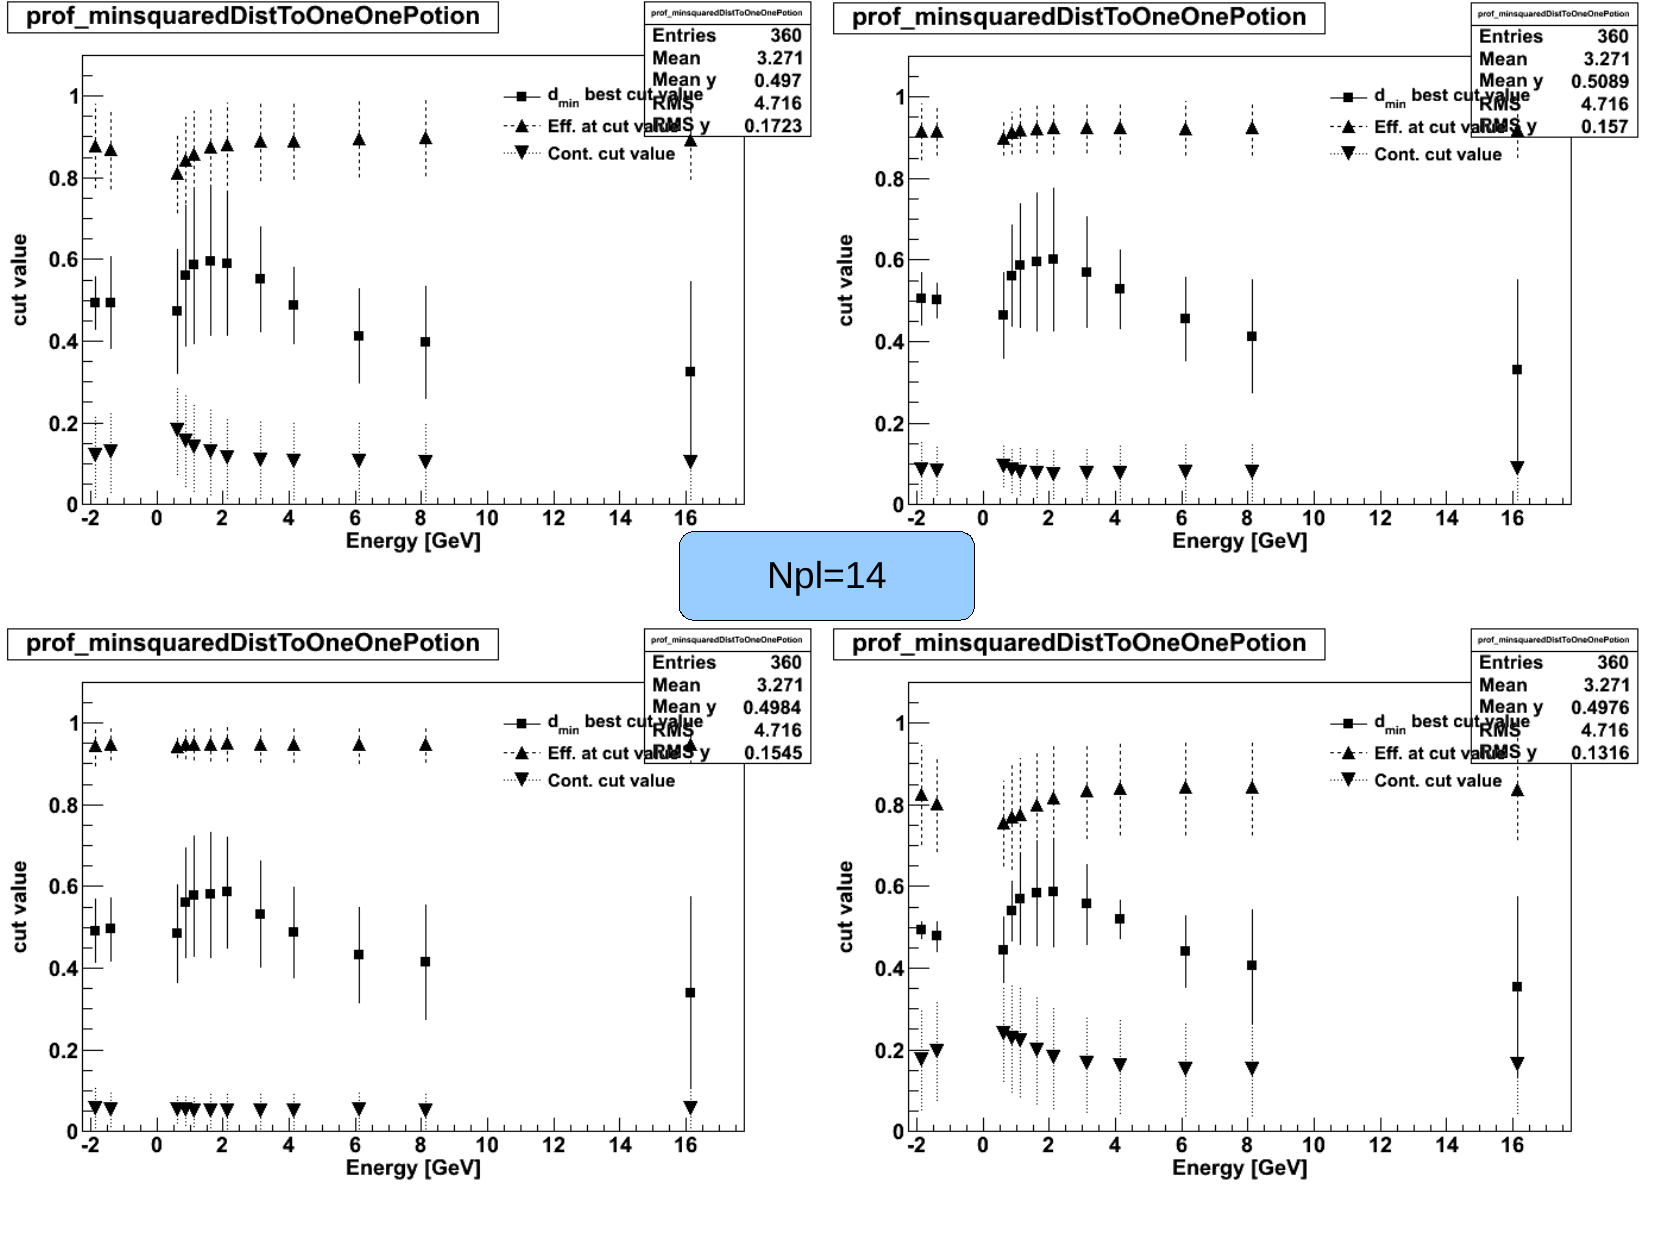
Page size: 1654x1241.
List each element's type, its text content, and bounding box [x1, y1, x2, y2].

text_box Npl=14 [679, 531, 975, 621]
picture [0, 626, 1654, 1188]
picture [0, 0, 1654, 562]
